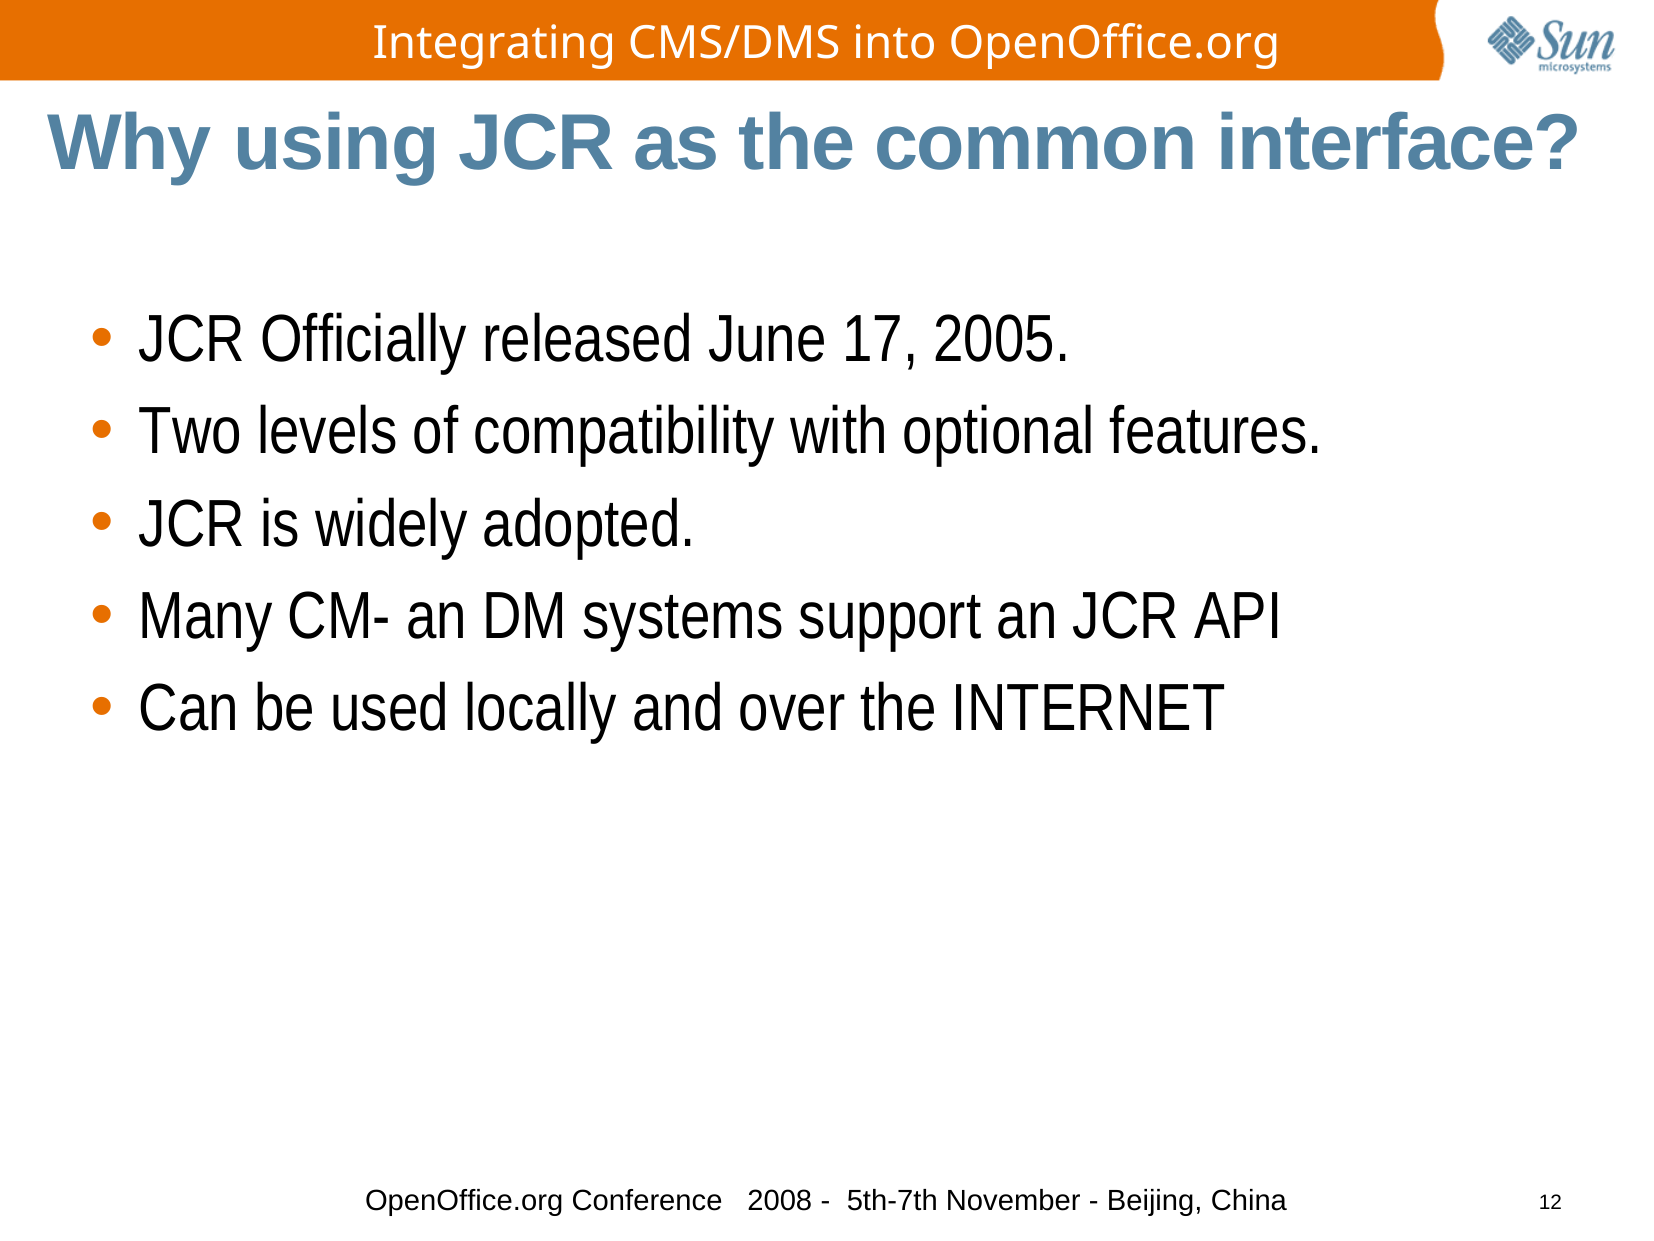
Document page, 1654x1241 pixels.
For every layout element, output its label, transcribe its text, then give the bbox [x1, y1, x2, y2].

picture [0, 0, 1654, 83]
list JCR Officially released June 17, 2005. Two levels of compatibility with optional features. JCR is widely adopted. Many CM- an DM systems support an JCR API Can be used locally and over the INTERNET [71, 309, 1545, 1004]
title Why using JCR as the common interface? [47, 105, 1595, 221]
